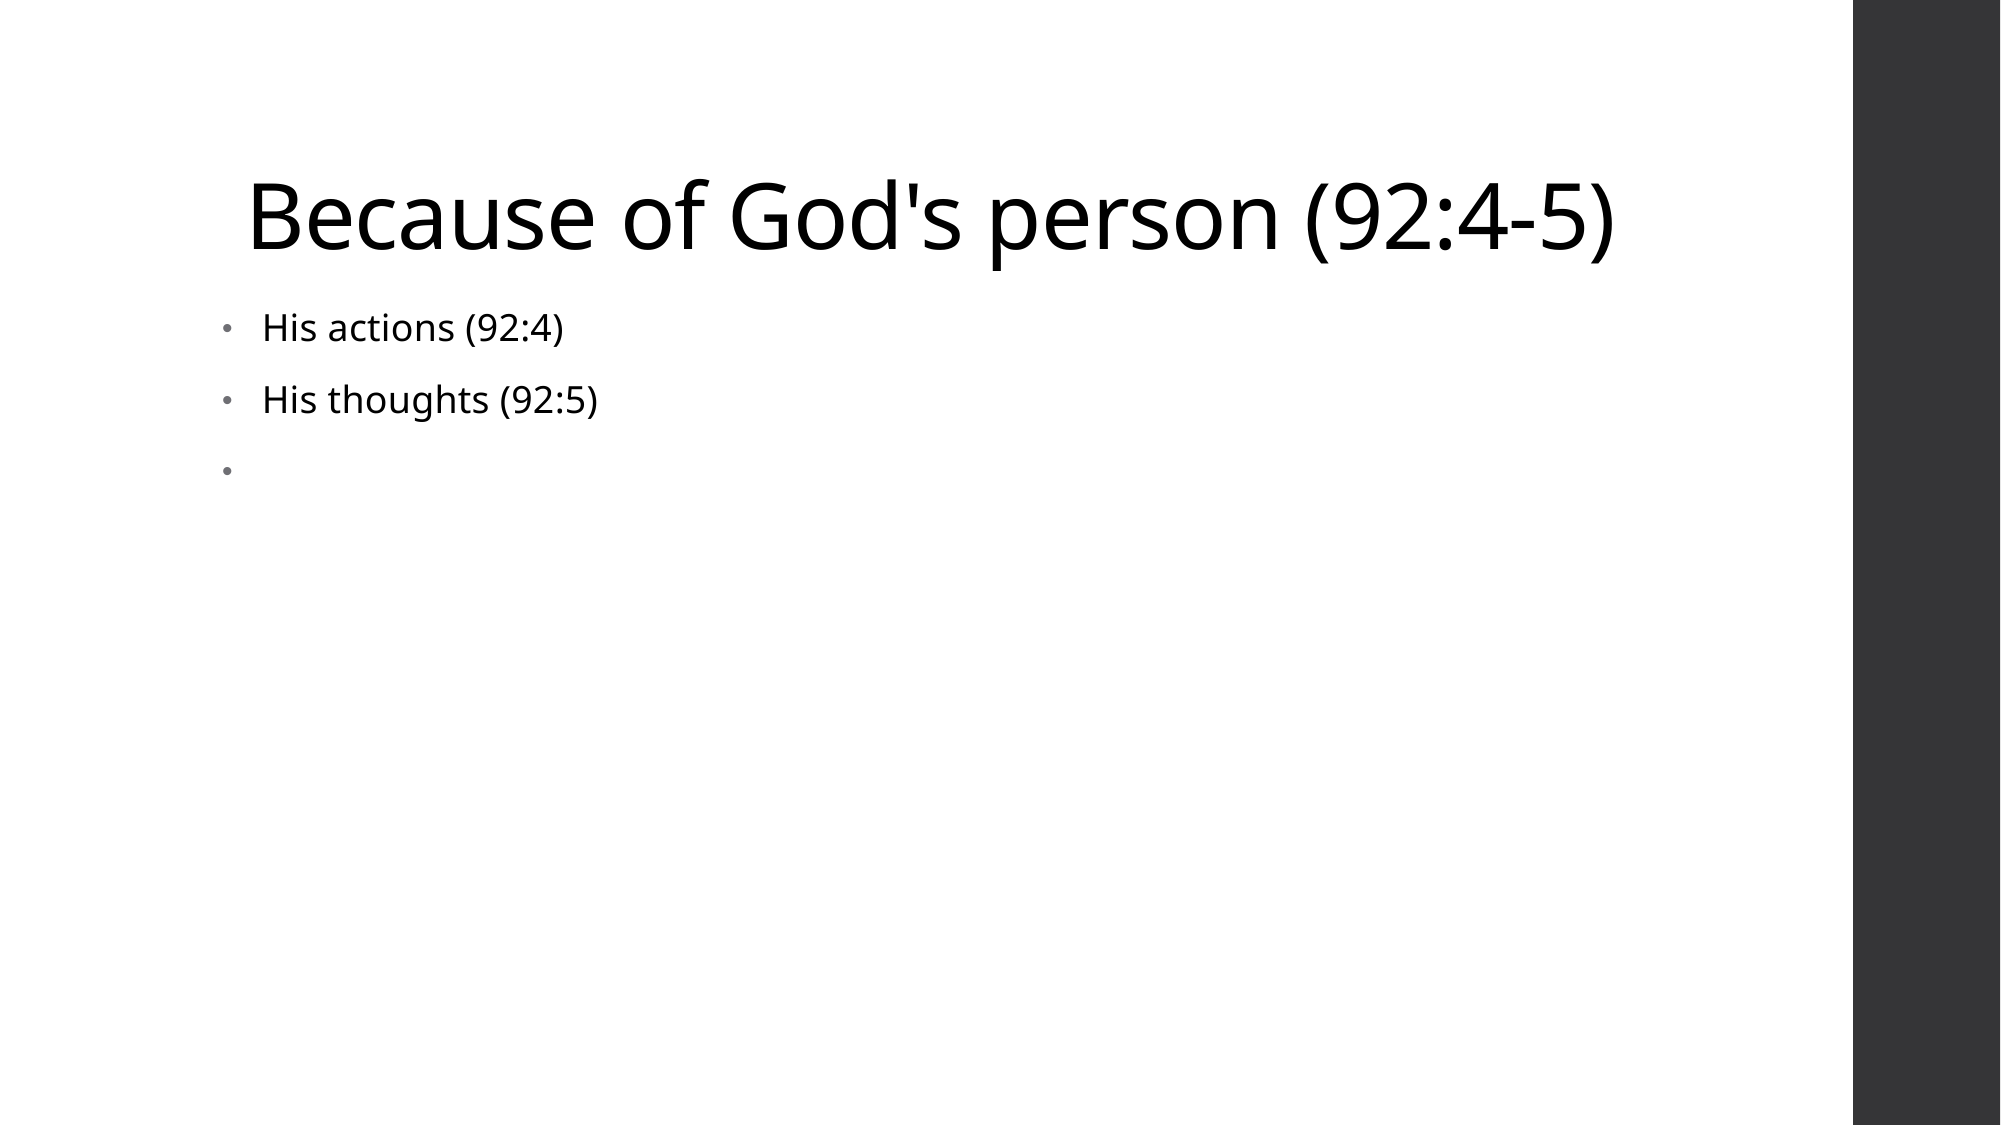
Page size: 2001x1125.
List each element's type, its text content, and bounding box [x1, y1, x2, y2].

title Because of God's person (92:4-5) [206, 60, 1797, 278]
list His actions (92:4) His thoughts (92:5) [206, 299, 1617, 1014]
